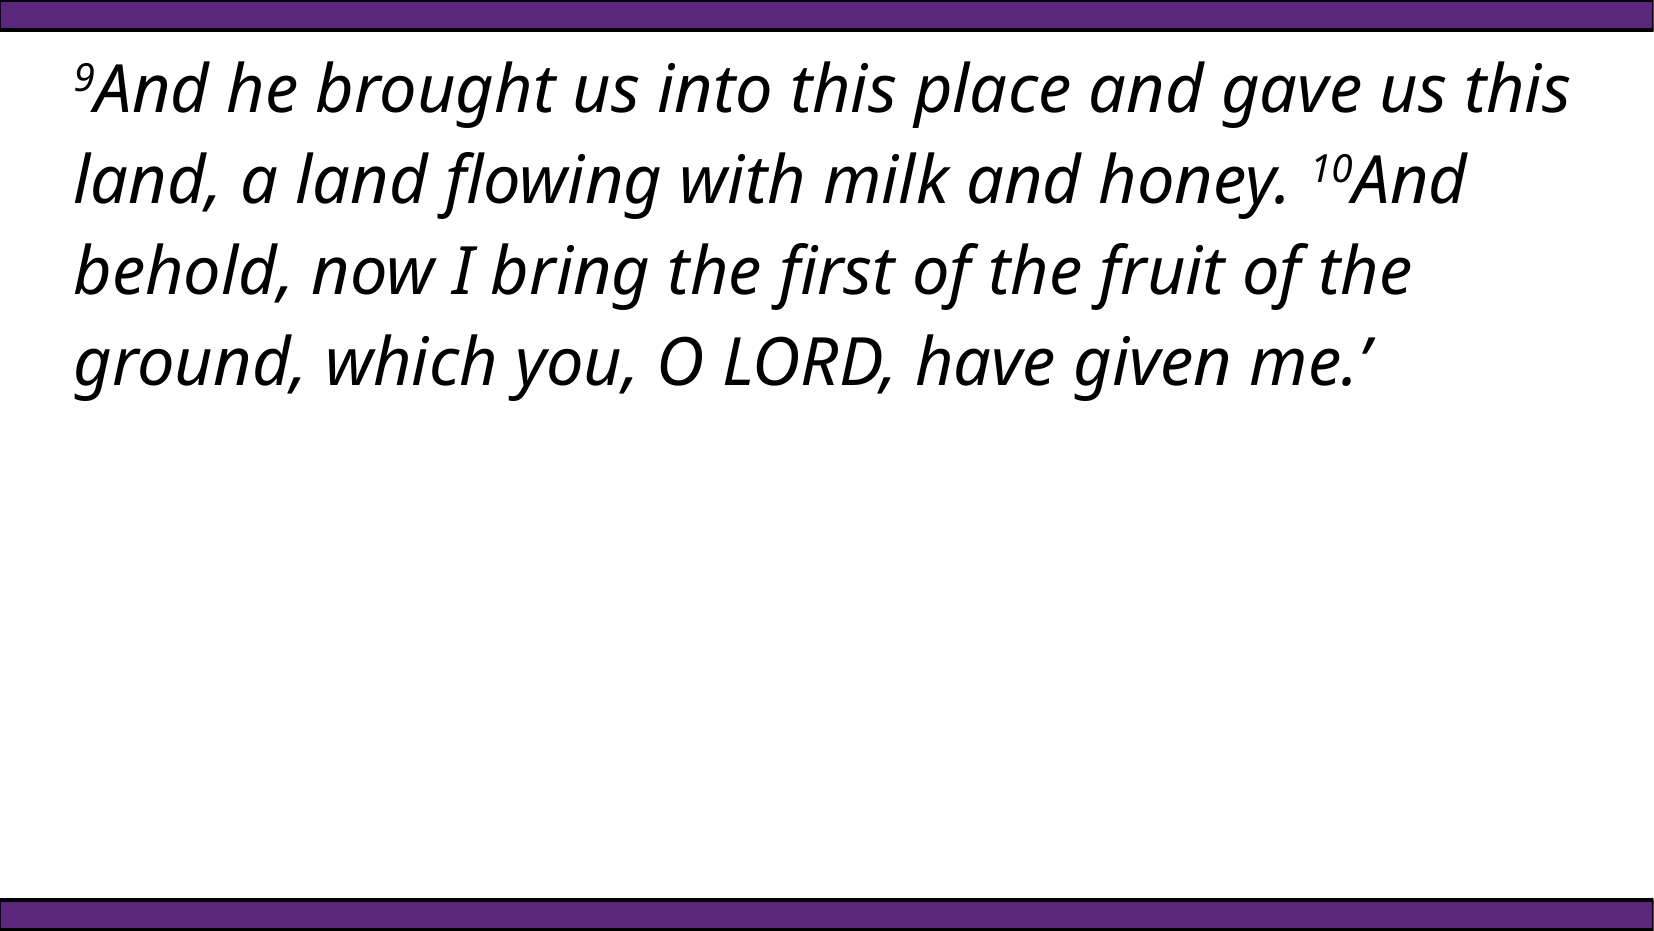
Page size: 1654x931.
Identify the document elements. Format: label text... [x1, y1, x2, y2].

picture [0, 31, 1654, 900]
text_box [0, 0, 1654, 31]
text_box 9And he brought us into this place and gave us this land, a land flowing with milk and honey. 10And behold, now I bring the first of the fruit of the ground, which you, O LORD, have given me.’ [58, 34, 1589, 405]
text_box [0, 900, 1654, 931]
